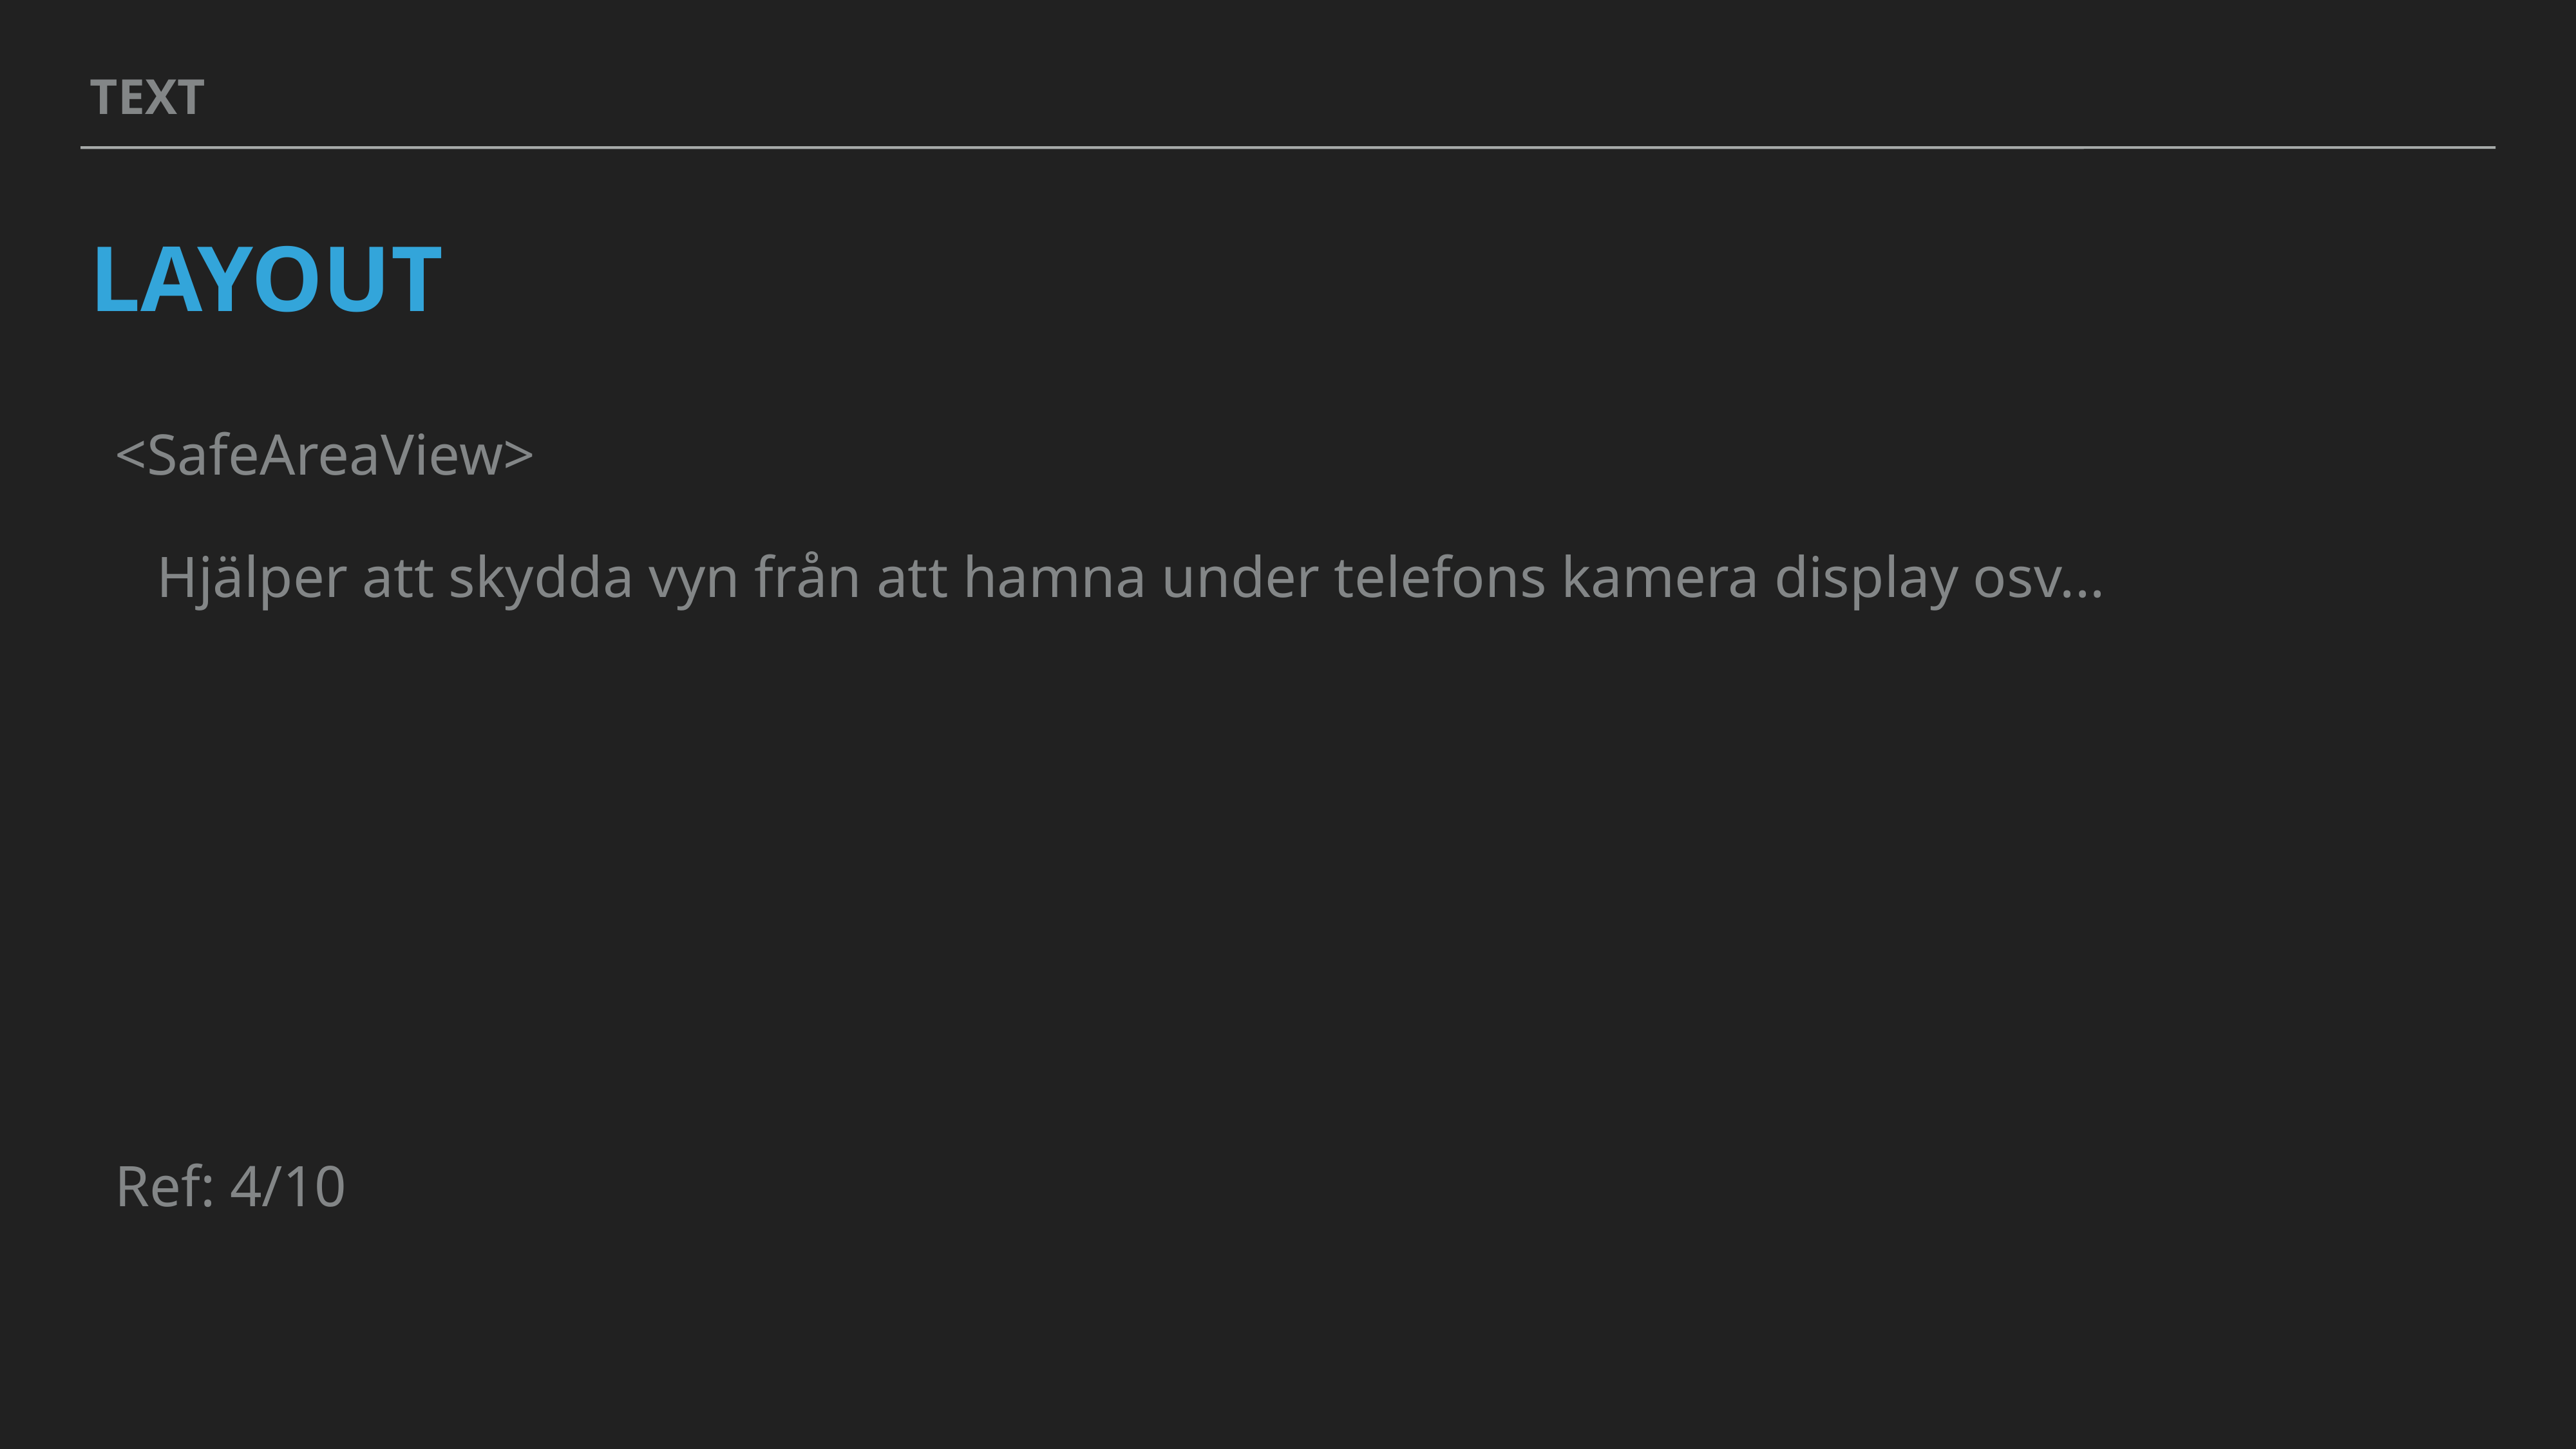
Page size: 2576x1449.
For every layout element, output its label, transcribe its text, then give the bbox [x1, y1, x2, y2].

text_box <SafeAreaView> Hjälper att skydda vyn från att hamna under telefons kamera display osv... Ref: 4/10 [48, 410, 2464, 1235]
text_box Layout [80, 228, 2496, 336]
